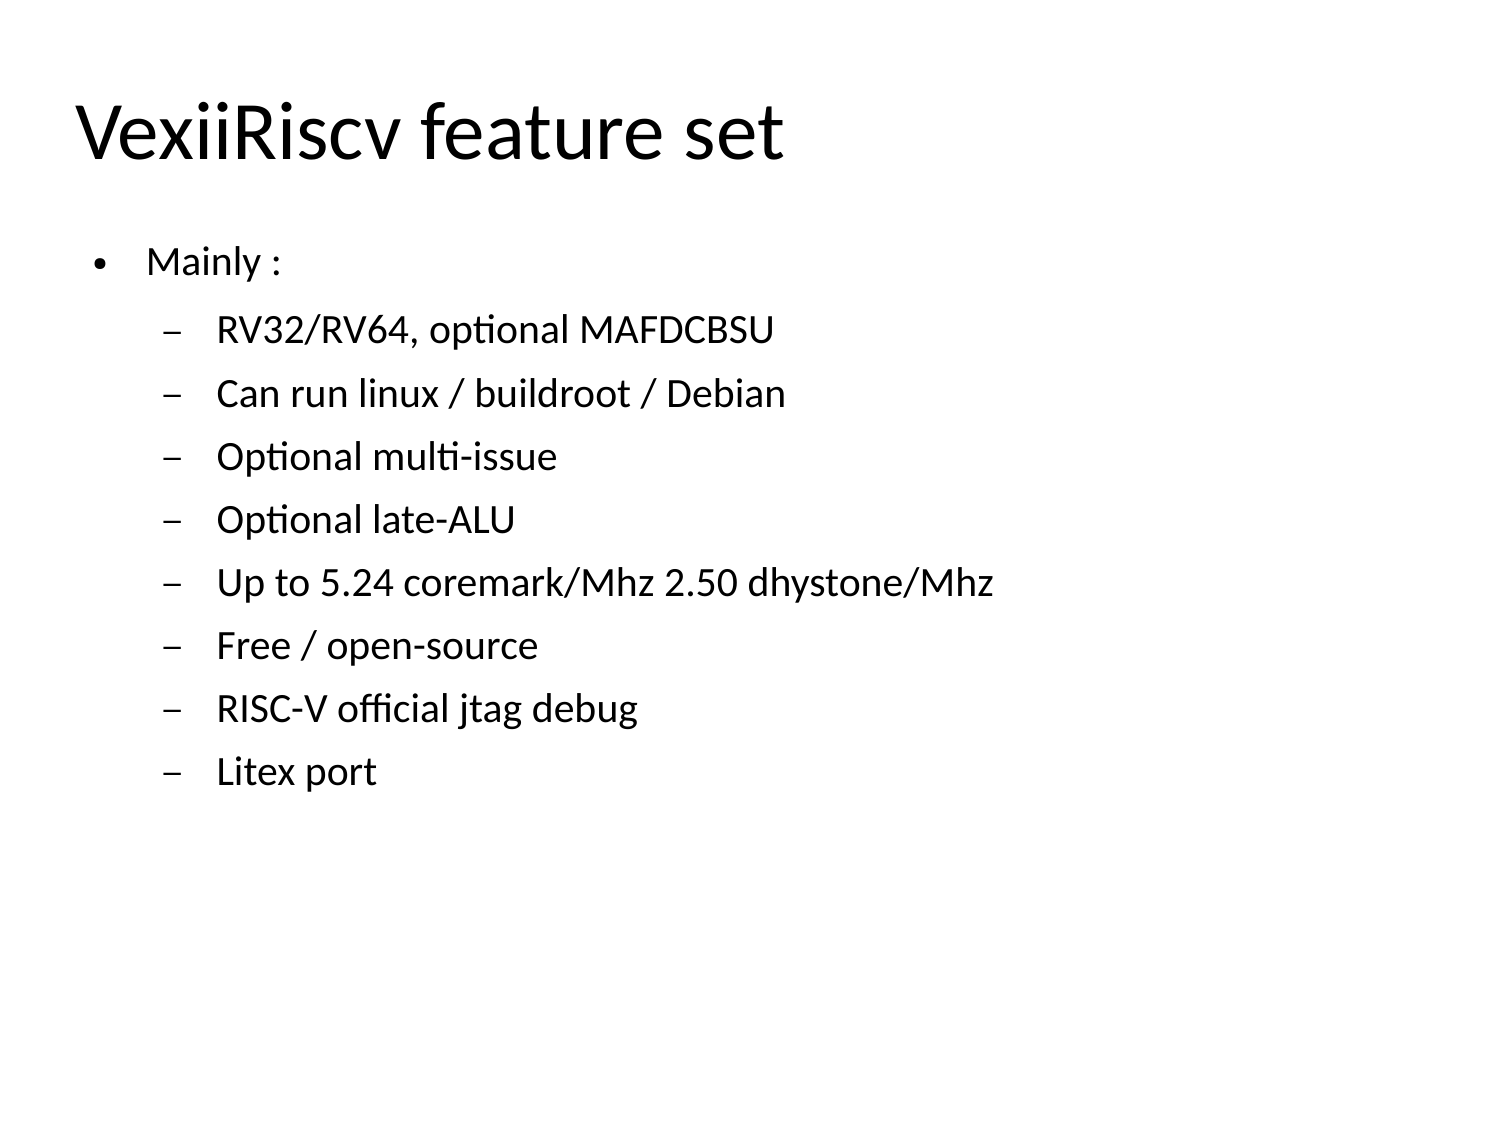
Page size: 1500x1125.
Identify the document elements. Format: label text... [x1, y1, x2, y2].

title VexiiRiscv feature set [74, 44, 1425, 233]
list Mainly : RV32/RV64, optional MAFDCBSU Can run linux / buildroot / Debian Optional multi-issue Optional late-ALU Up to 5.24 coremark/Mhz 2.50 dhystone/Mhz Free / open-source RISC-V official jtag debug Litex port [75, 174, 1500, 1125]
